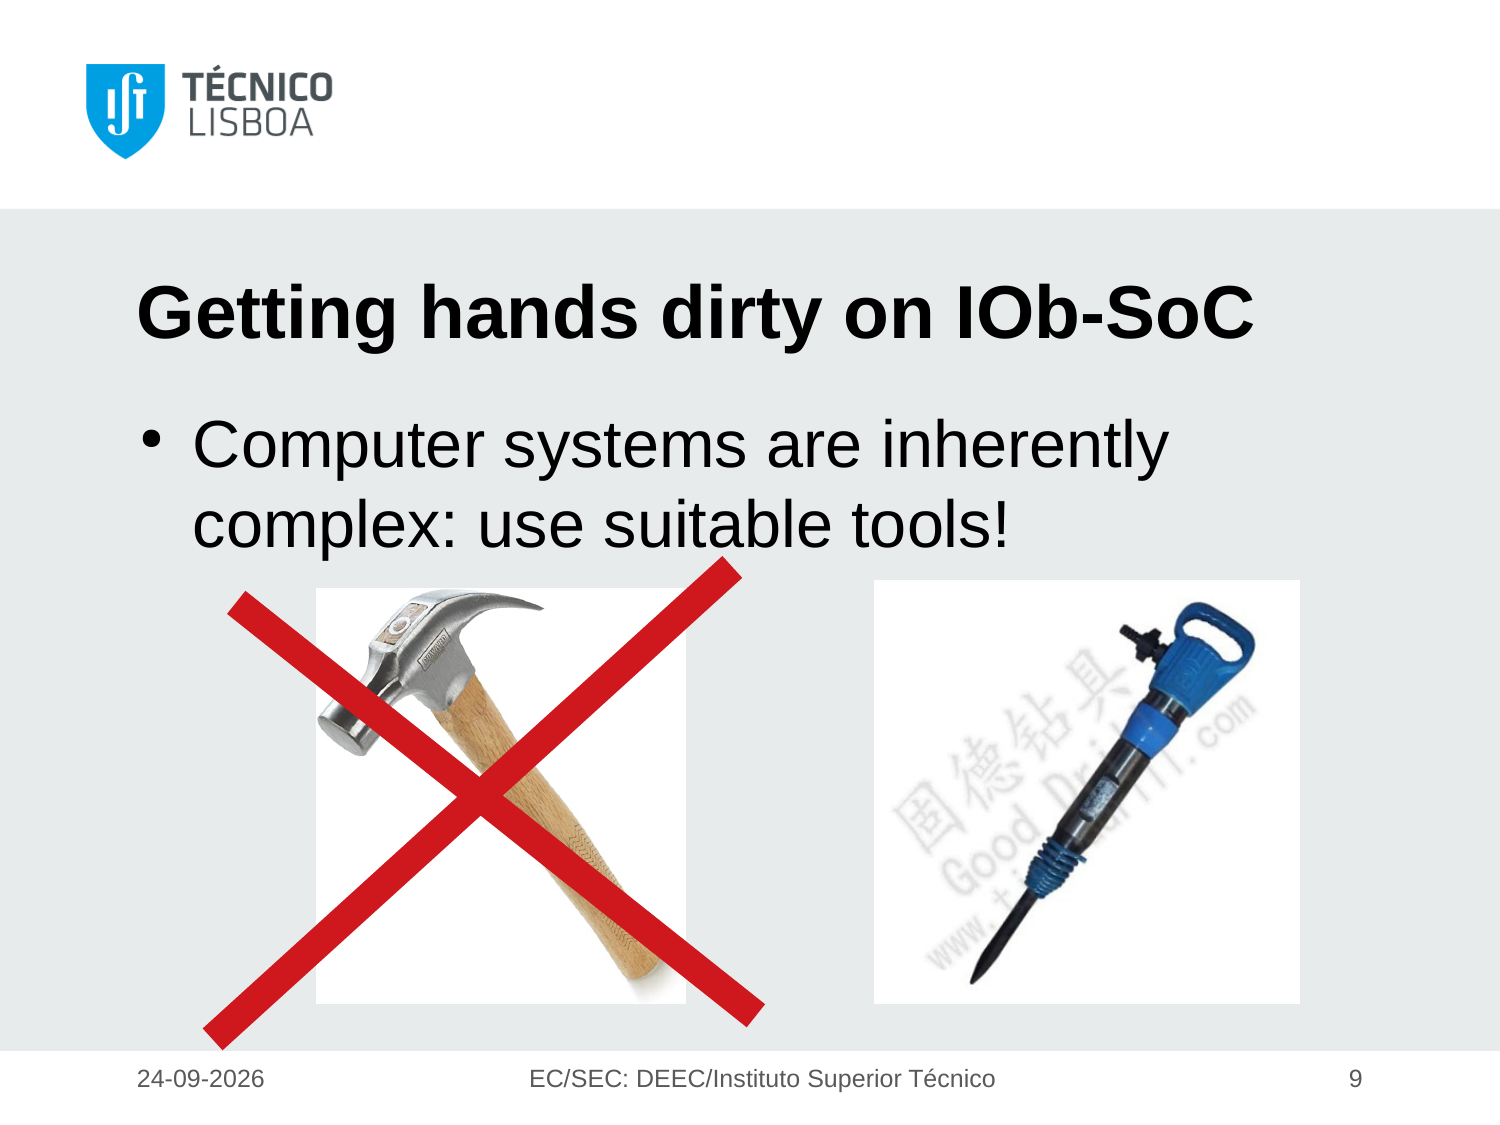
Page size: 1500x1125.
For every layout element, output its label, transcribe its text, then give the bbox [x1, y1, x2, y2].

slide_number <number> [1077, 1052, 1378, 1103]
title Getting hands dirty on IOb-SoC [121, 237, 1378, 381]
picture [0, 0, 1500, 1125]
slide_number 24-09-2020 [121, 1052, 425, 1103]
footer EC/SEC: DEEC/Instituto Superior Técnico [512, 1052, 1021, 1103]
list Computer systems are inherently complex: use suitable tools! [121, 400, 1378, 579]
